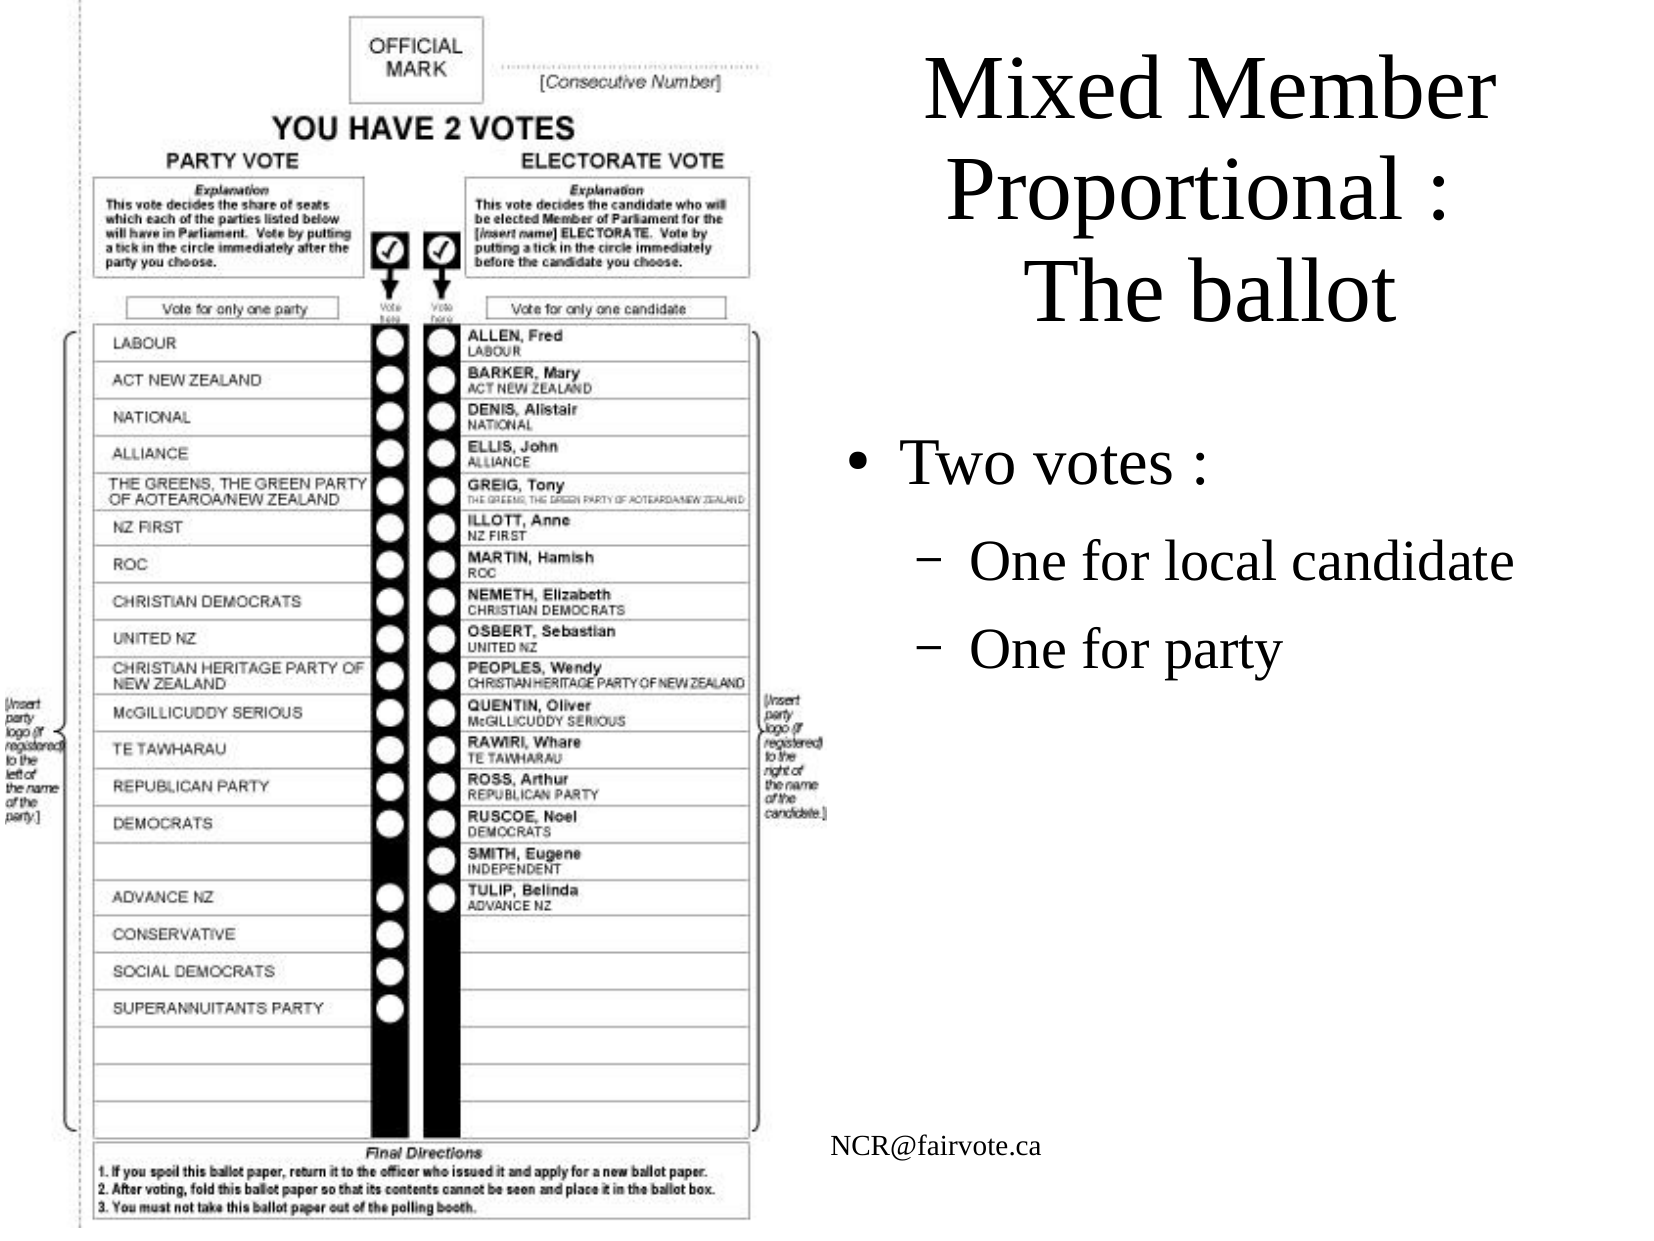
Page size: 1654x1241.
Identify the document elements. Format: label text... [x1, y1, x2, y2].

title Mixed Member Proportional : The ballot [850, 36, 1571, 342]
list Two votes : One for local candidate One for party [828, 425, 1539, 1010]
picture [5, 0, 827, 1228]
